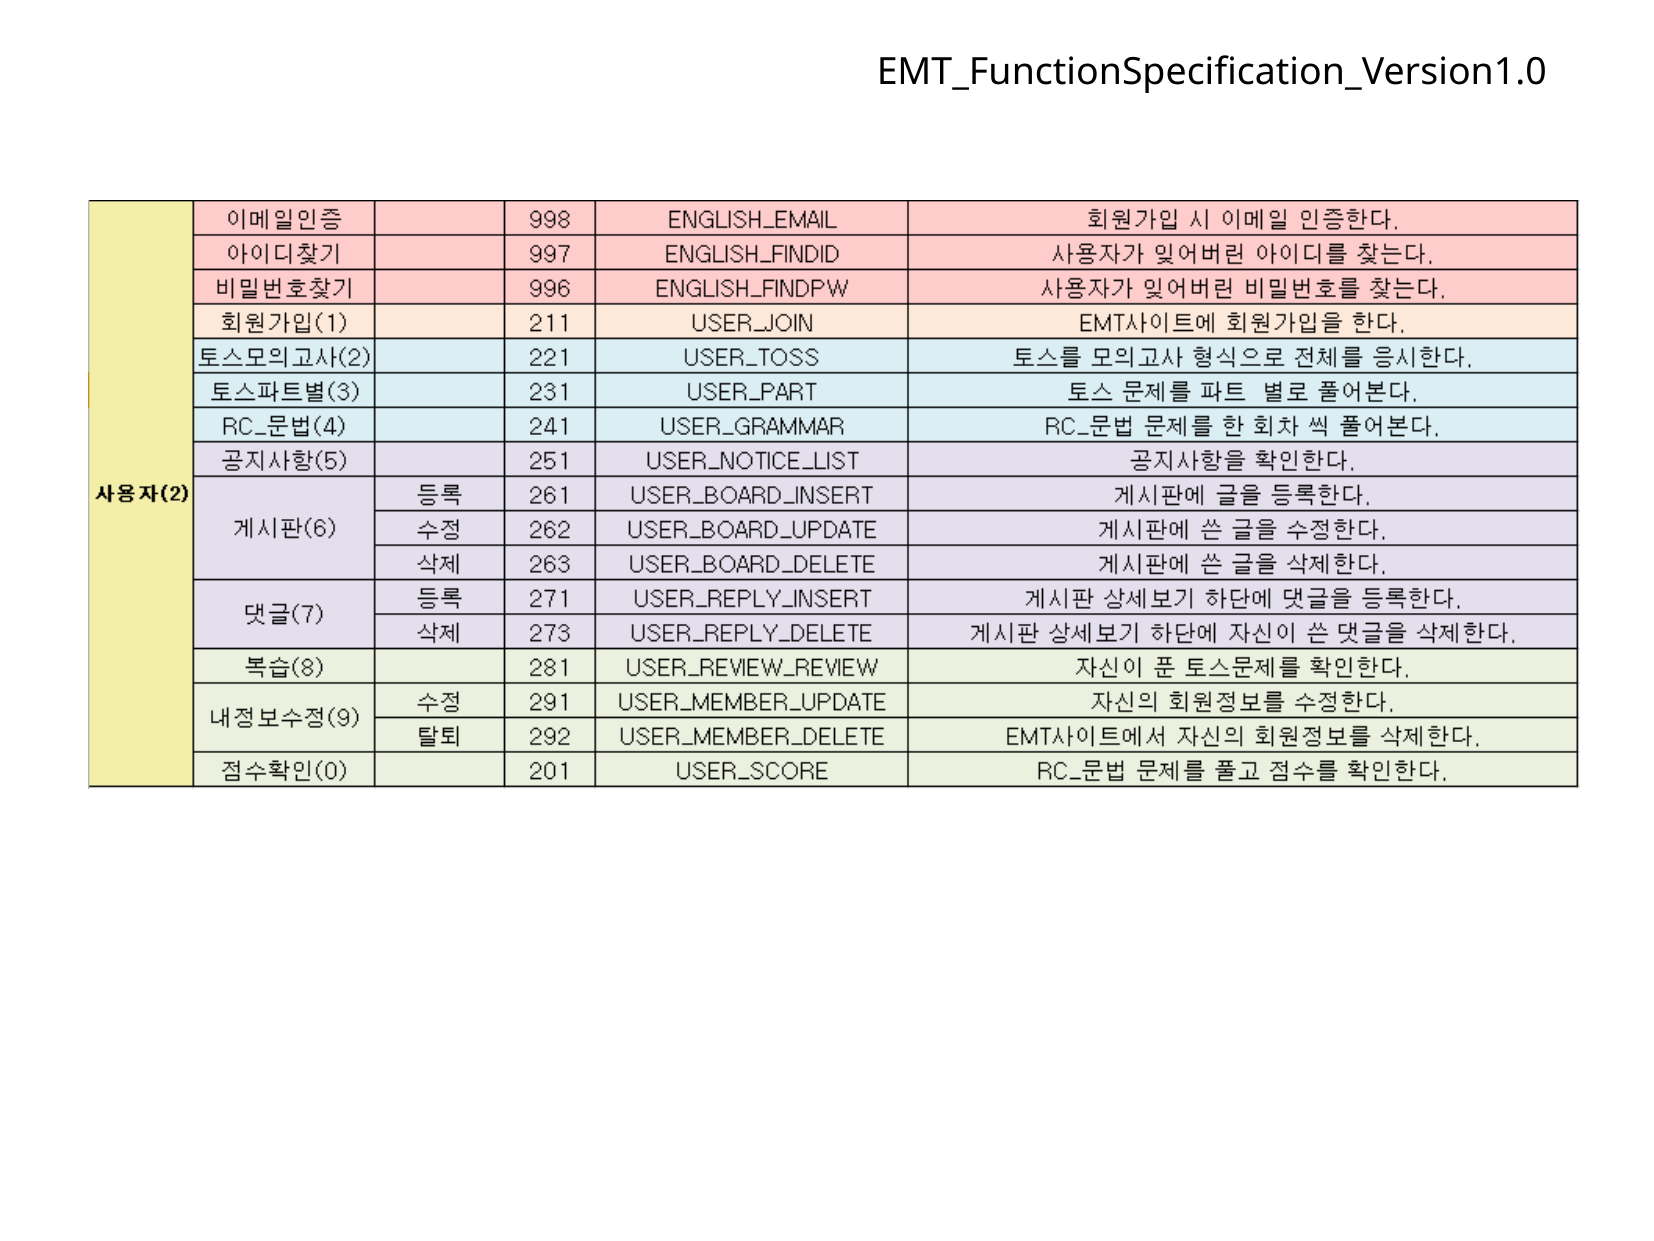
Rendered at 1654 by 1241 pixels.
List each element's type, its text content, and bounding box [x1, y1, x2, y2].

picture [88, 200, 1580, 789]
text_box EMT_FunctionSpecification_Version1.0 [862, 36, 1607, 142]
